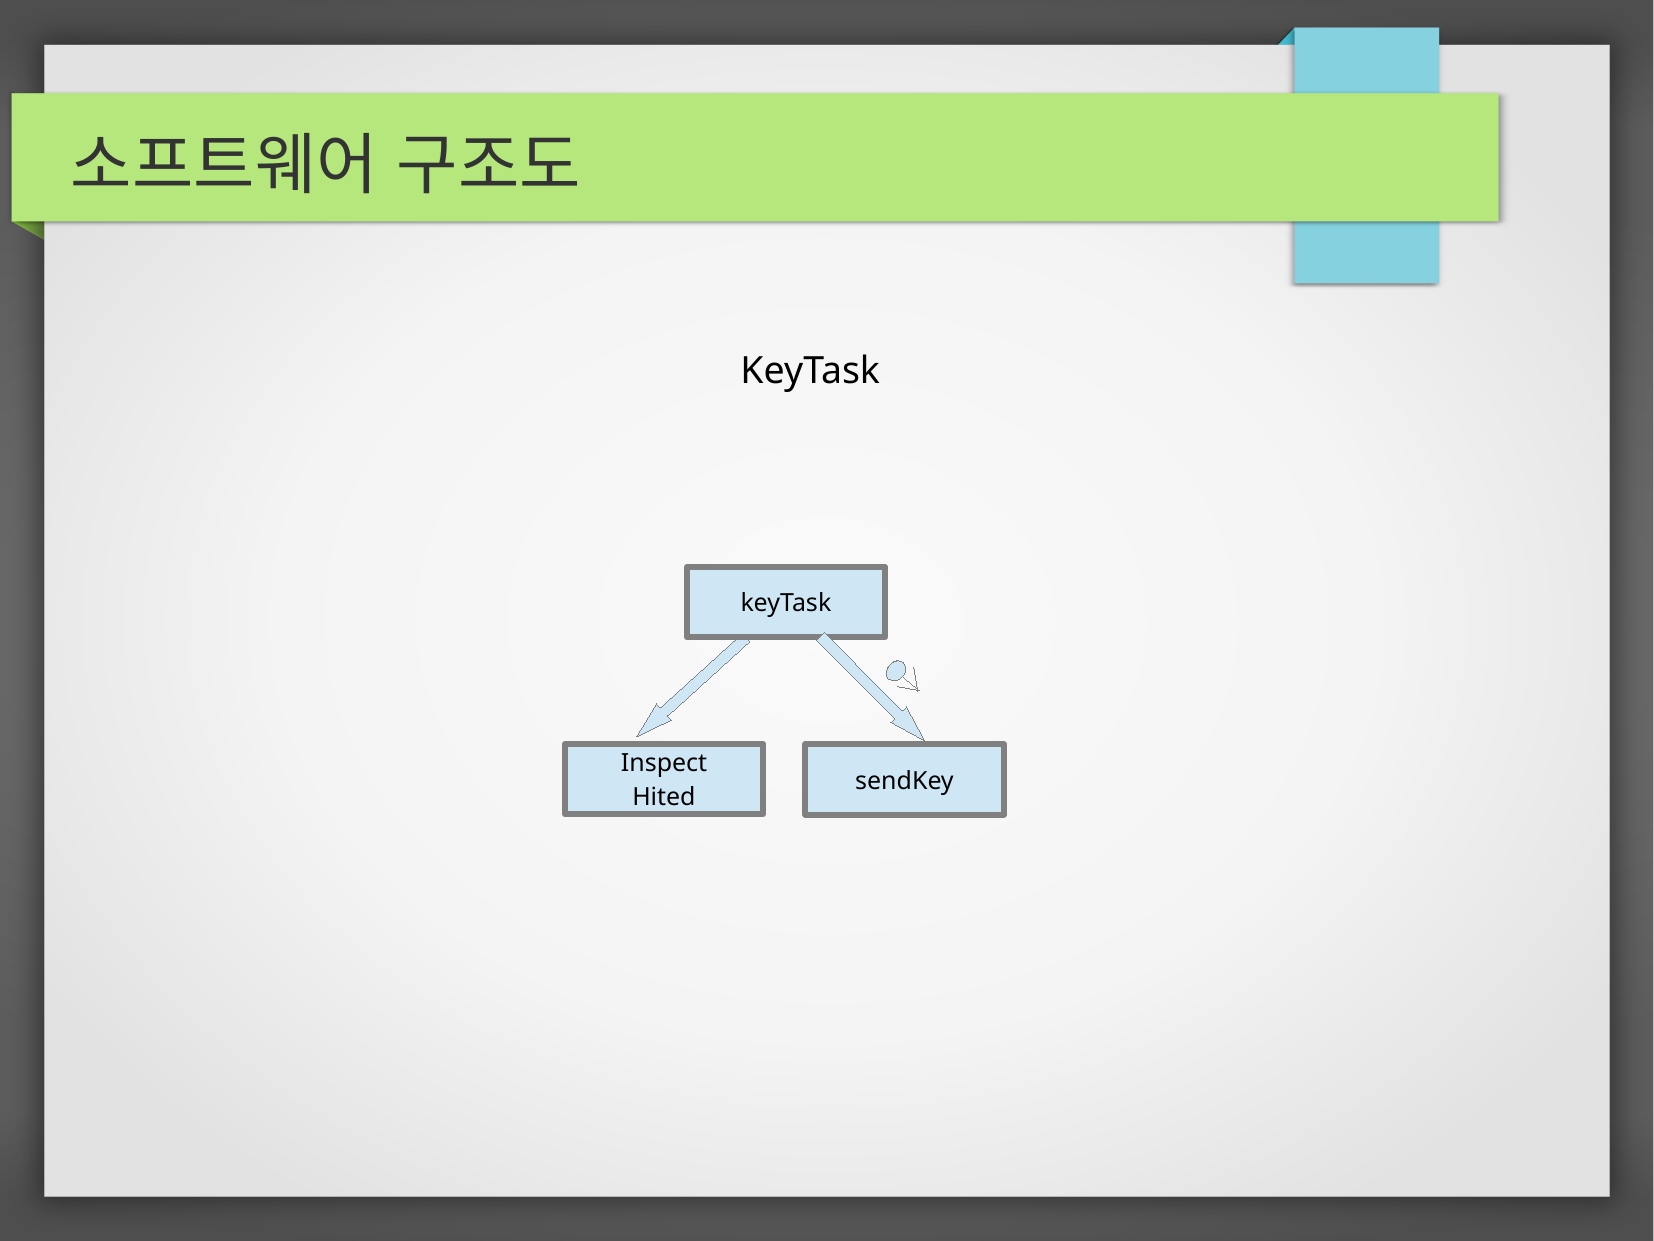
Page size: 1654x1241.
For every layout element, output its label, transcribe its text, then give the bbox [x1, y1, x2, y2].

text_box [886, 660, 906, 681]
text_box [816, 632, 925, 741]
title 소프트웨어 구조도 [70, 106, 1229, 213]
text_box Inspect Hited [564, 743, 764, 815]
text_box keyTask [686, 566, 886, 638]
text_box [636, 638, 750, 737]
picture [0, 0, 1654, 1241]
text_box sendKey [805, 744, 1004, 815]
list KeyTask [82, 343, 1538, 1063]
